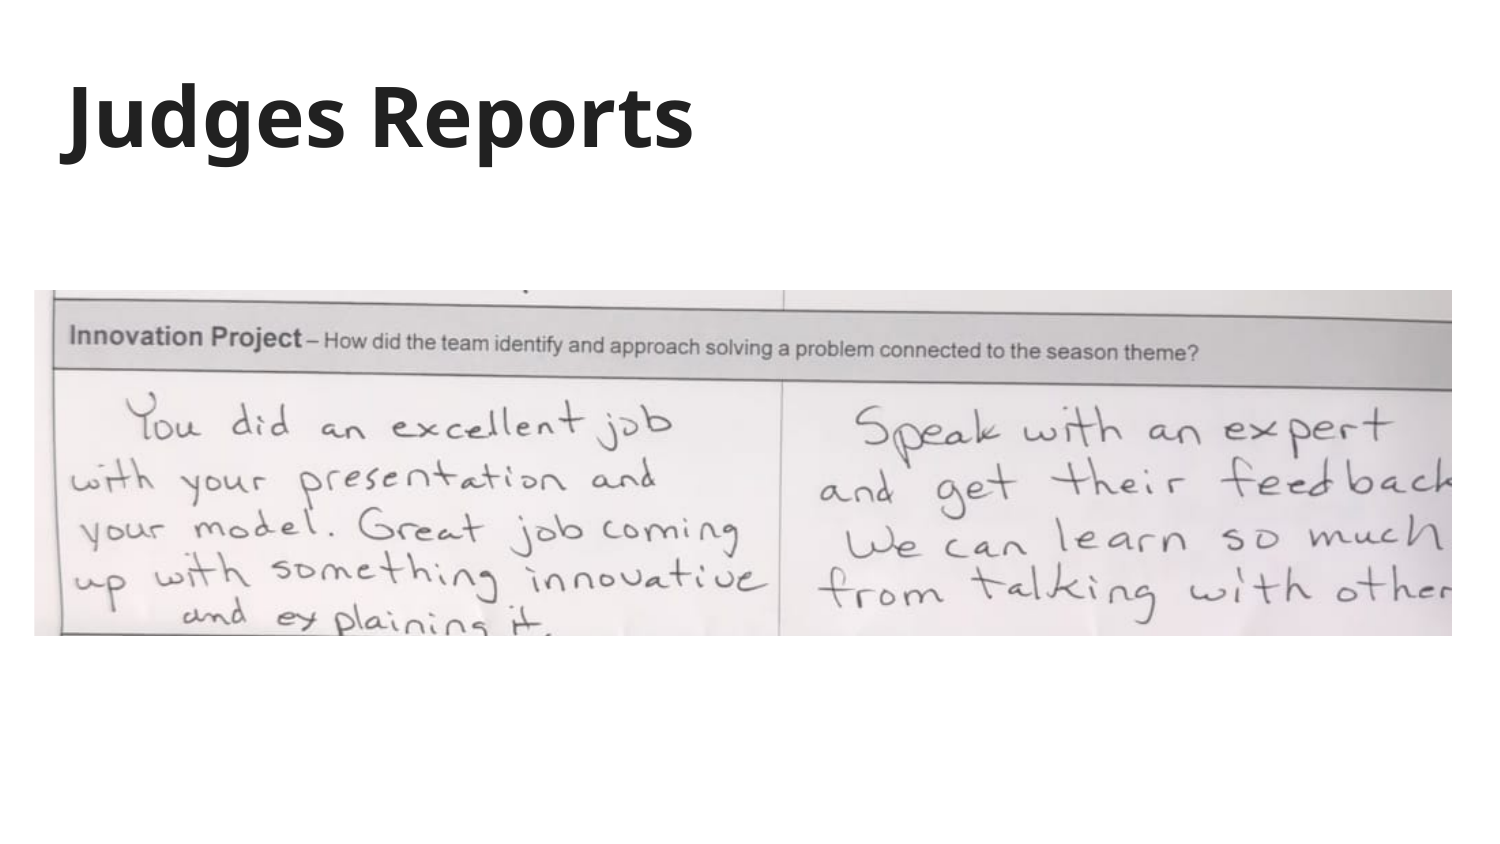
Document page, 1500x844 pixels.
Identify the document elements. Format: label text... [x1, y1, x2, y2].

title Judges Reports [51, 48, 1449, 180]
picture [34, 290, 1484, 636]
